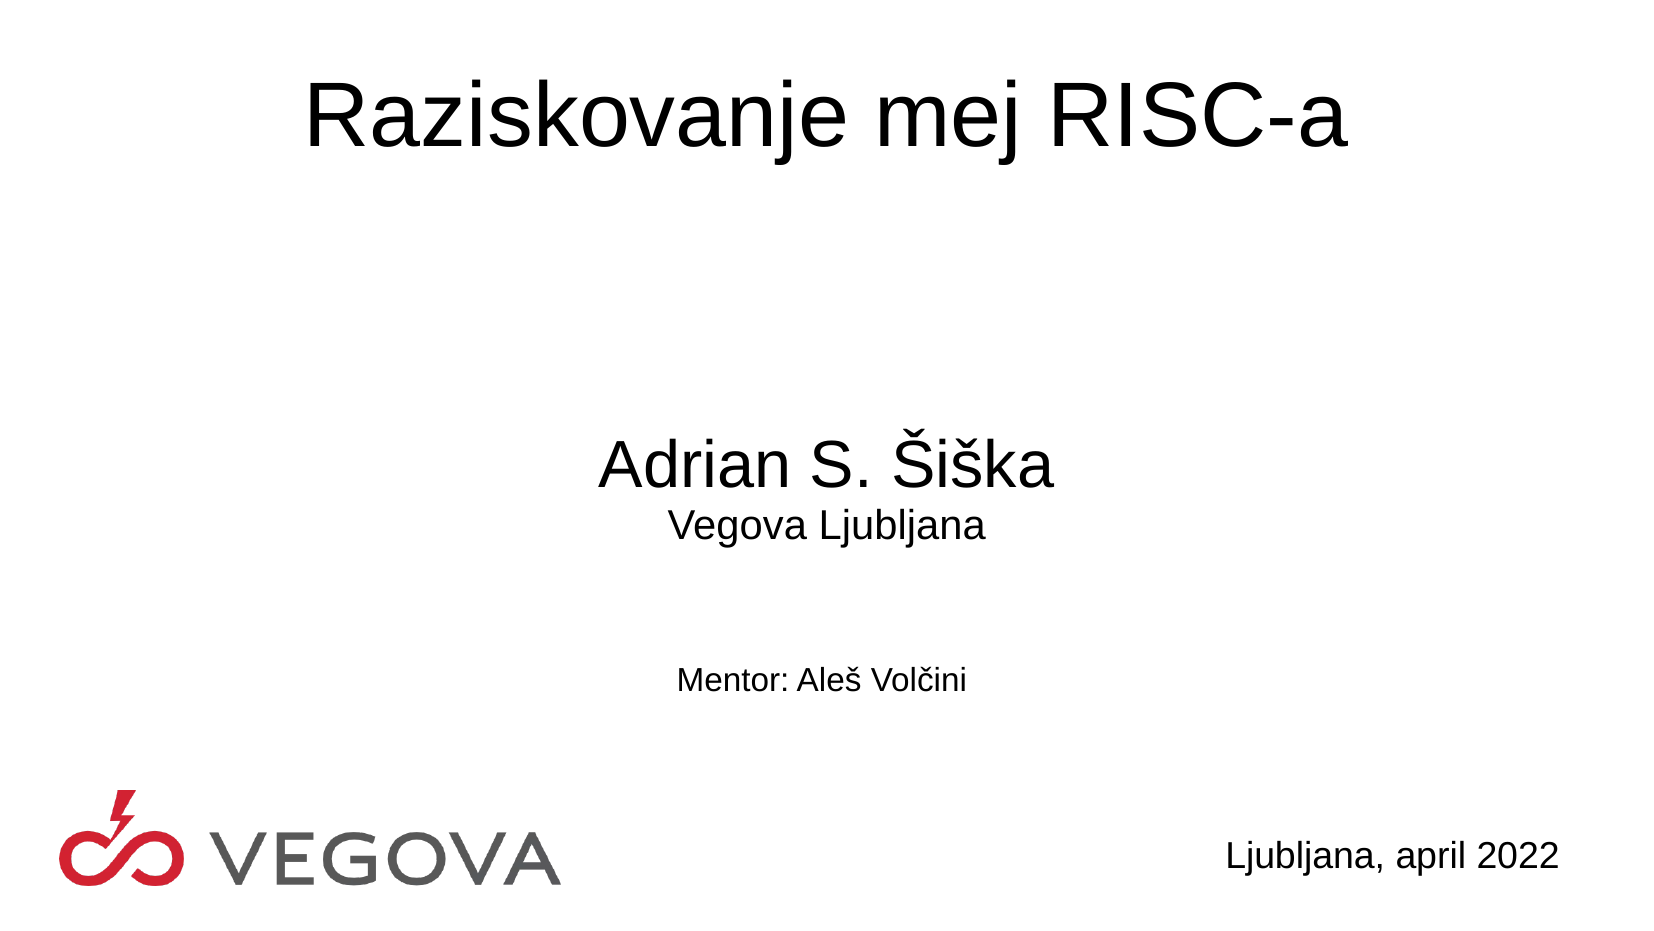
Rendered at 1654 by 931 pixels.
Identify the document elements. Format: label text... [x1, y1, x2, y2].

picture [59, 790, 561, 886]
text_box Ljubljana, april 2022 [1210, 826, 1575, 884]
text_box Mentor: Aleš Volčini [661, 654, 992, 706]
subtitle Adrian S. Šiška Vegova Ljubljana [82, 217, 1571, 758]
title Raziskovanje mej RISC-a [82, 37, 1571, 193]
